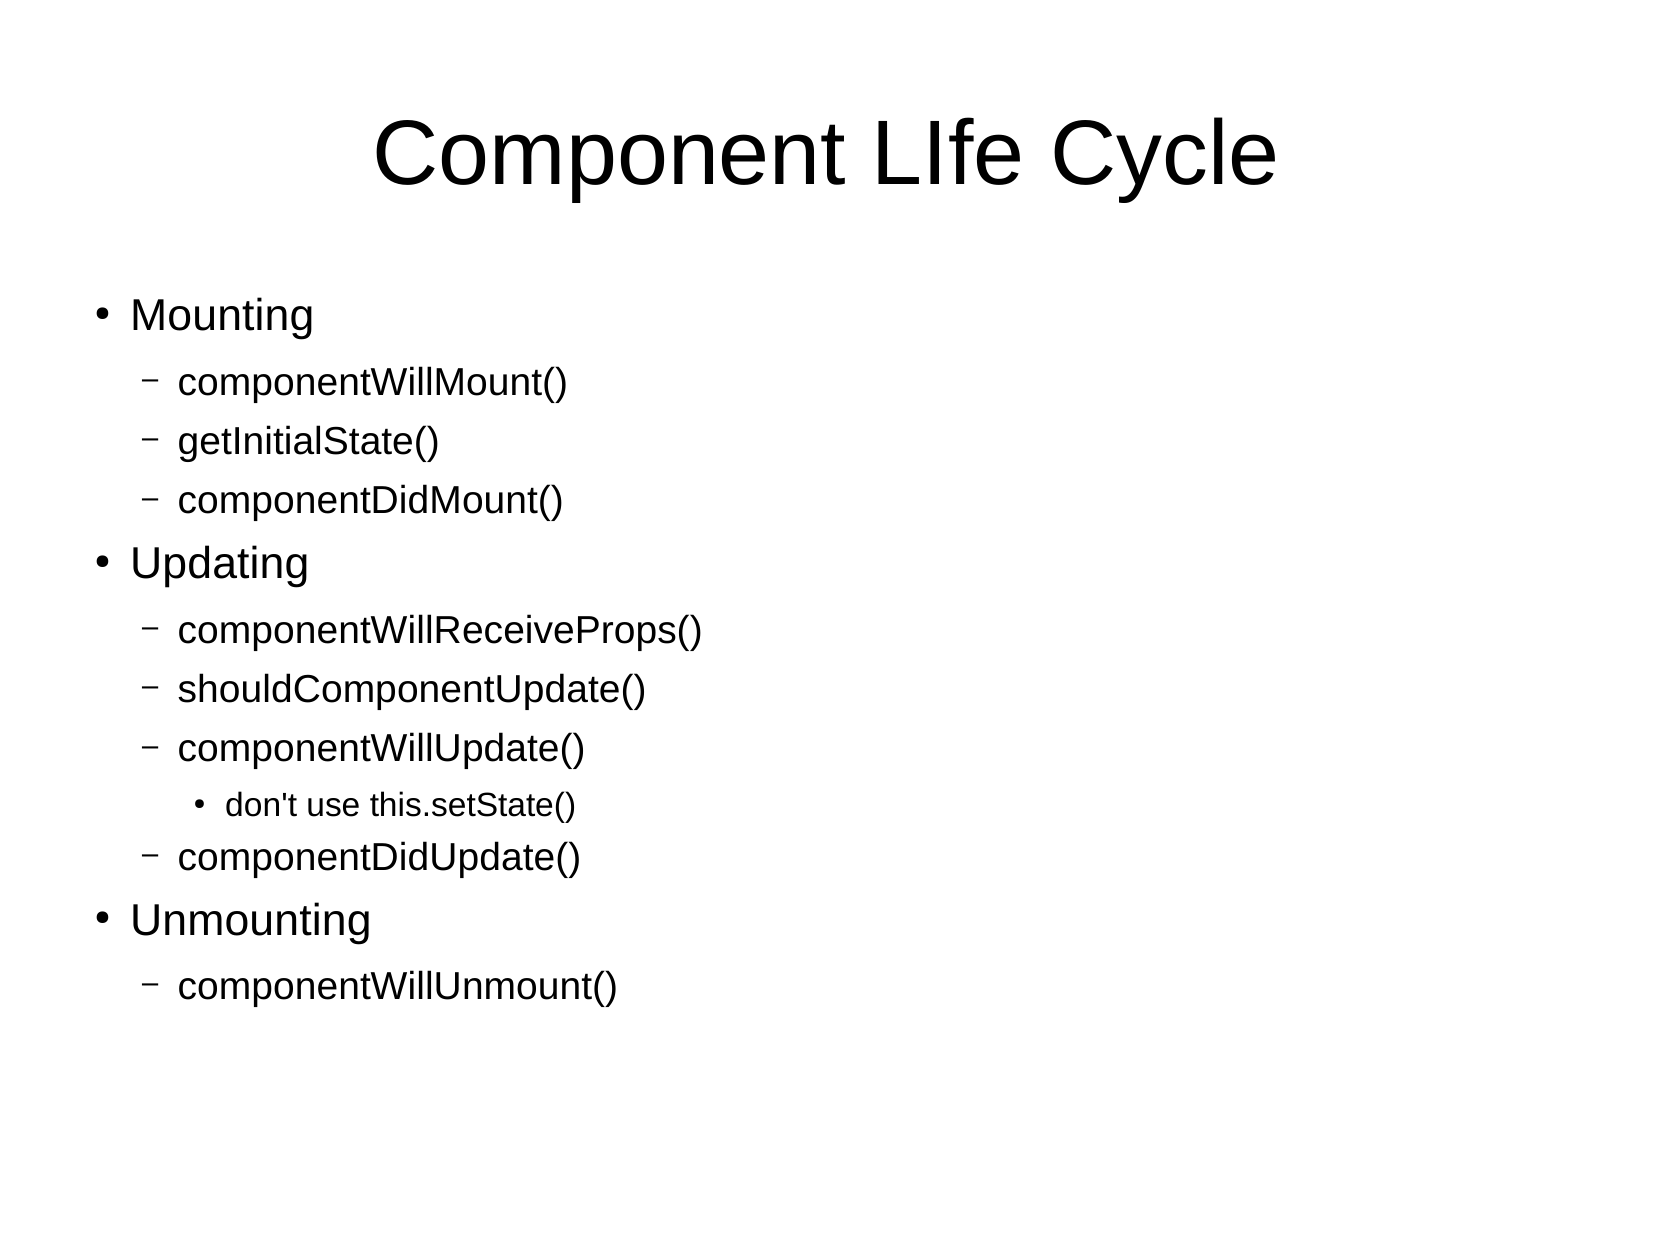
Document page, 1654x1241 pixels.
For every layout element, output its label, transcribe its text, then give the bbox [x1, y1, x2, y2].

list Mounting componentWillMount() getInitialState() componentDidMount() Updating componentWillReceiveProps() shouldComponentUpdate() componentWillUpdate() don't use this.setState() componentDidUpdate() Unmounting componentWillUnmount() [82, 290, 1571, 1010]
title Component LIfe Cycle [82, 49, 1571, 257]
